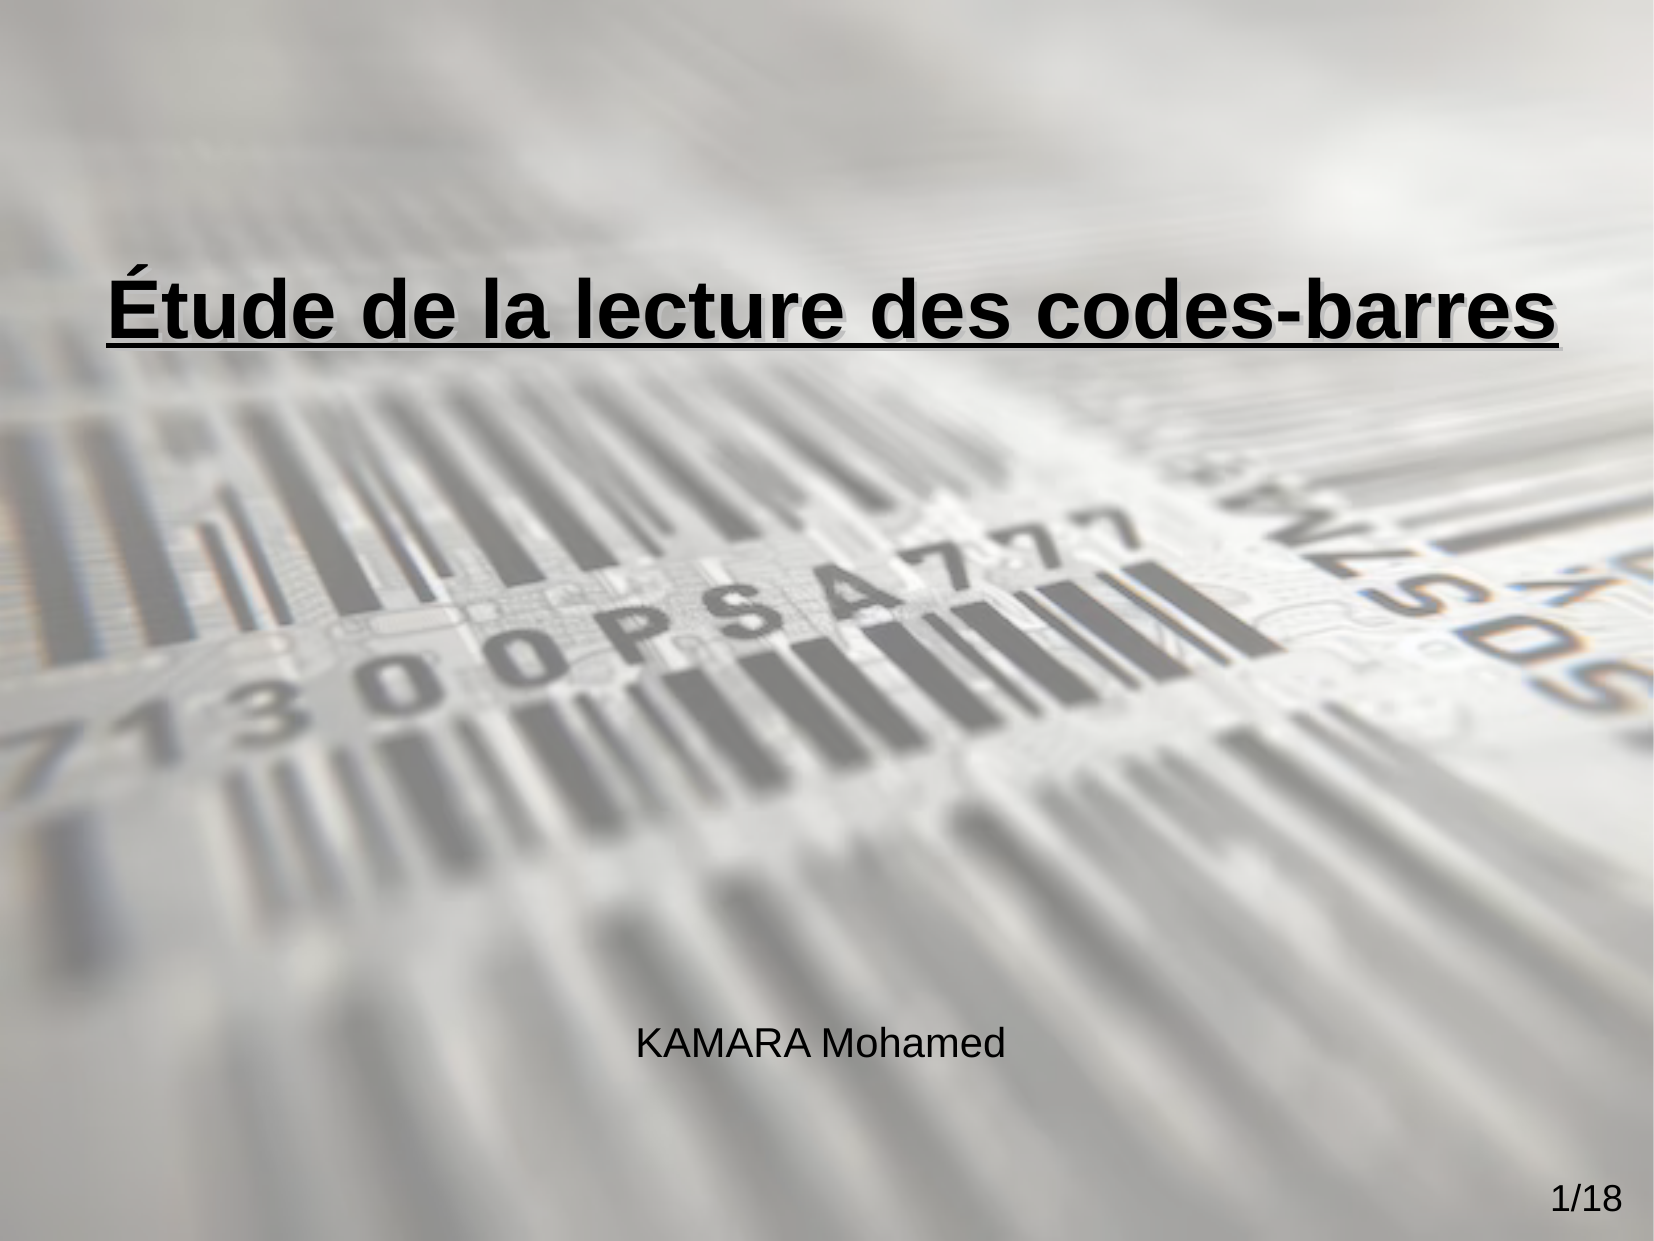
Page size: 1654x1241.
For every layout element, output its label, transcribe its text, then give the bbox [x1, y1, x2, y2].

title Étude de la lecture des codes-barres [88, 206, 1577, 414]
subtitle KAMARA Mohamed [76, 993, 1565, 1093]
